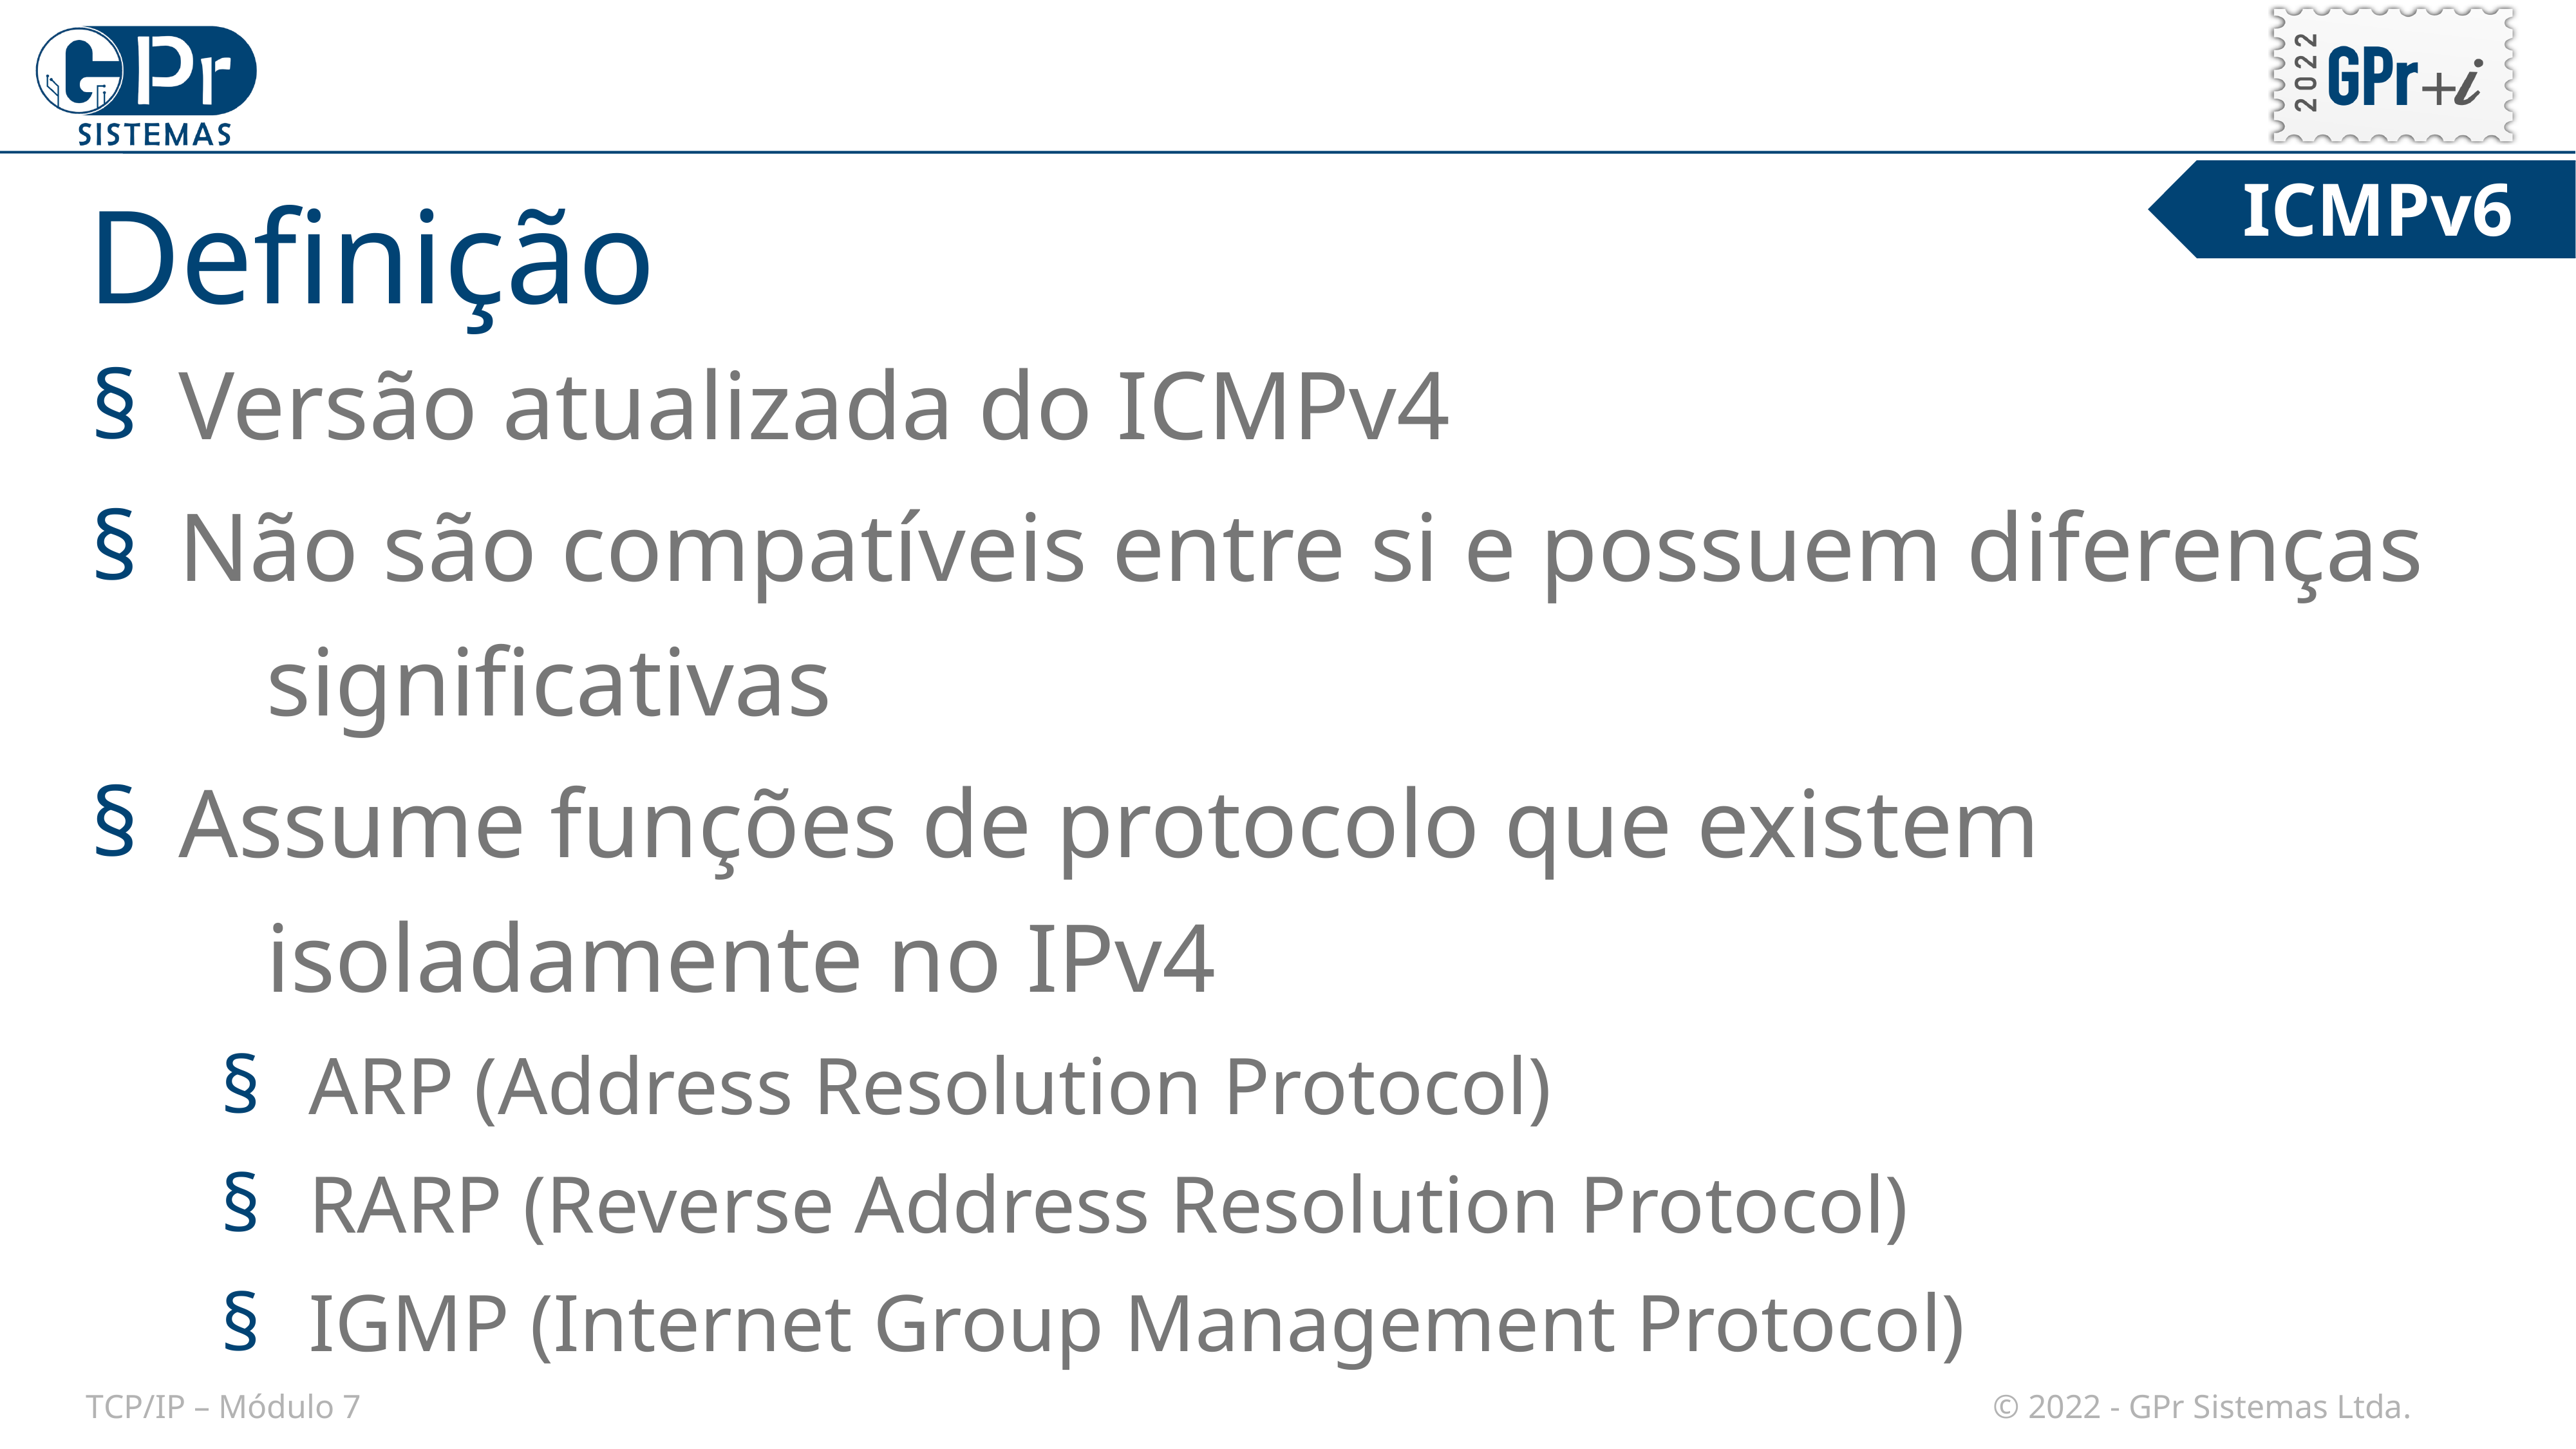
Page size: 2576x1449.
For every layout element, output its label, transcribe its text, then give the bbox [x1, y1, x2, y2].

text_box [2148, 160, 2576, 258]
list Definição [81, 169, 2496, 343]
text_box ICMPv6 [2219, 157, 2537, 256]
picture [2268, 4, 2519, 145]
picture [34, 26, 257, 147]
list Versão atualizada do ICMPv4 Não são compatı́veis entre si e possuem diferenças significativas Assume funções de protocolo que existem isoladamente no IPv4 ARP (Address Resolution Protocol) RARP (Reverse Address Resolution Protocol) IGMP (Internet Group Management Protocol) [80, 319, 2496, 1382]
